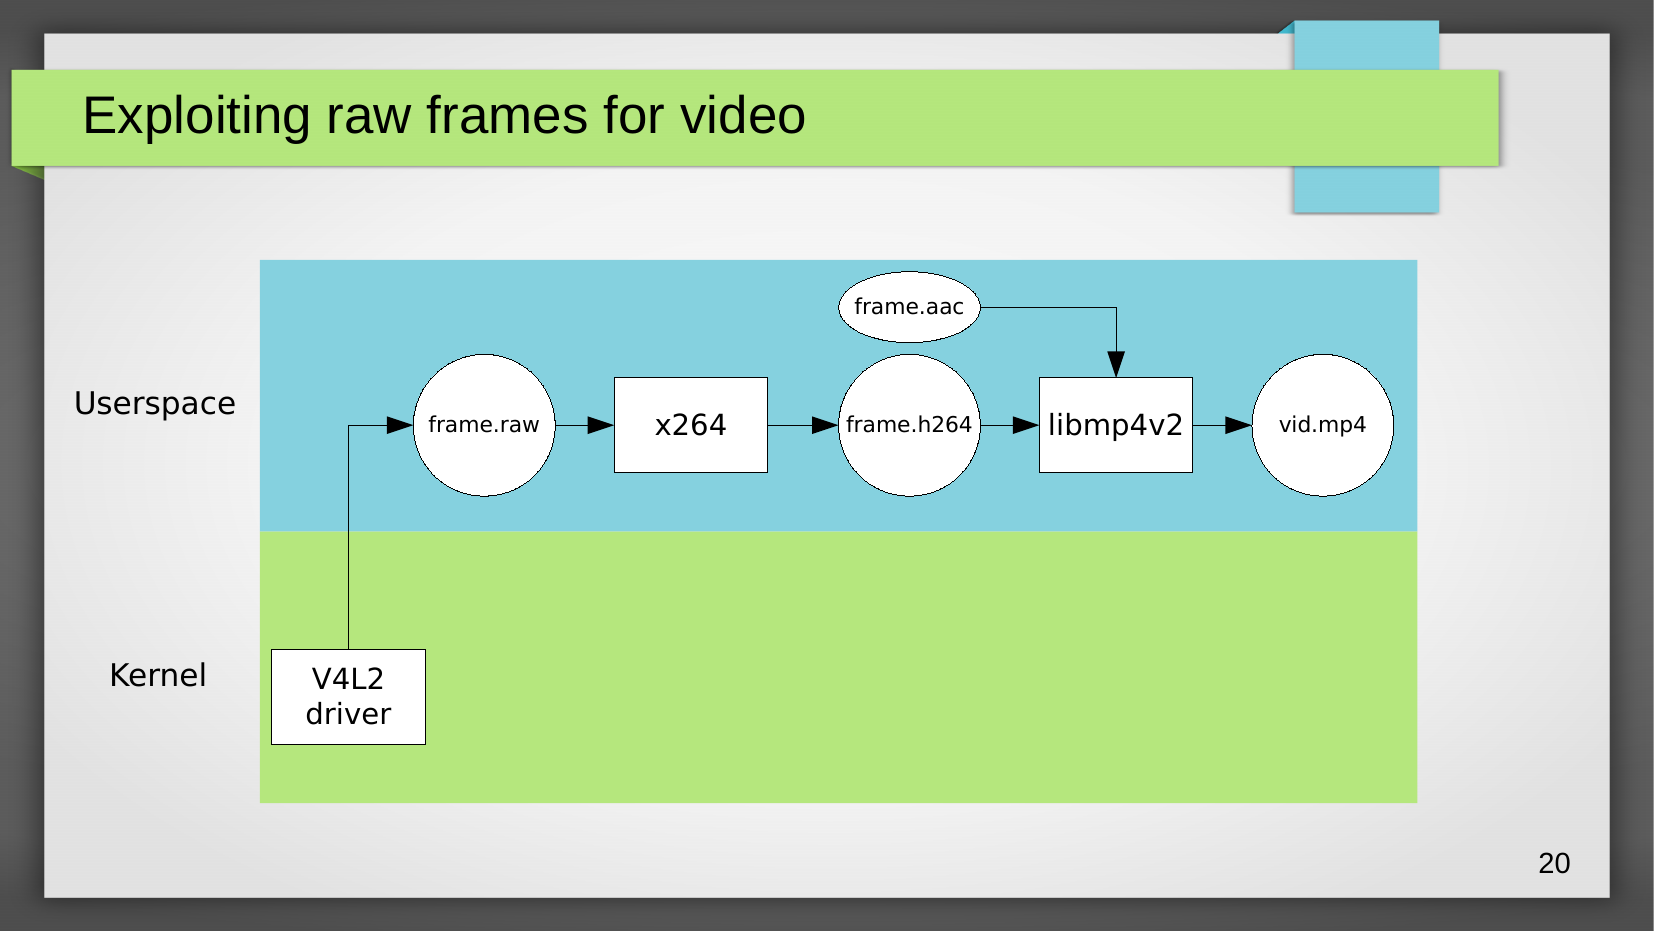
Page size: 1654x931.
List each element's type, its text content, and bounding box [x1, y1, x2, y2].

text_box frame.h264 [838, 354, 981, 497]
text_box [259, 259, 1418, 804]
text_box vid.mp4 [1251, 354, 1394, 497]
picture [0, 0, 1654, 931]
text_box Userspace [59, 377, 284, 480]
text_box Kernel [94, 649, 237, 701]
text_box x264 [614, 377, 768, 473]
text_box libmp4v2 [1039, 377, 1193, 473]
text_box frame.aac [838, 271, 981, 343]
text_box V4L2 driver [271, 649, 426, 745]
text_box frame.raw [413, 354, 556, 497]
title Exploiting raw frames for video [82, 70, 1264, 160]
